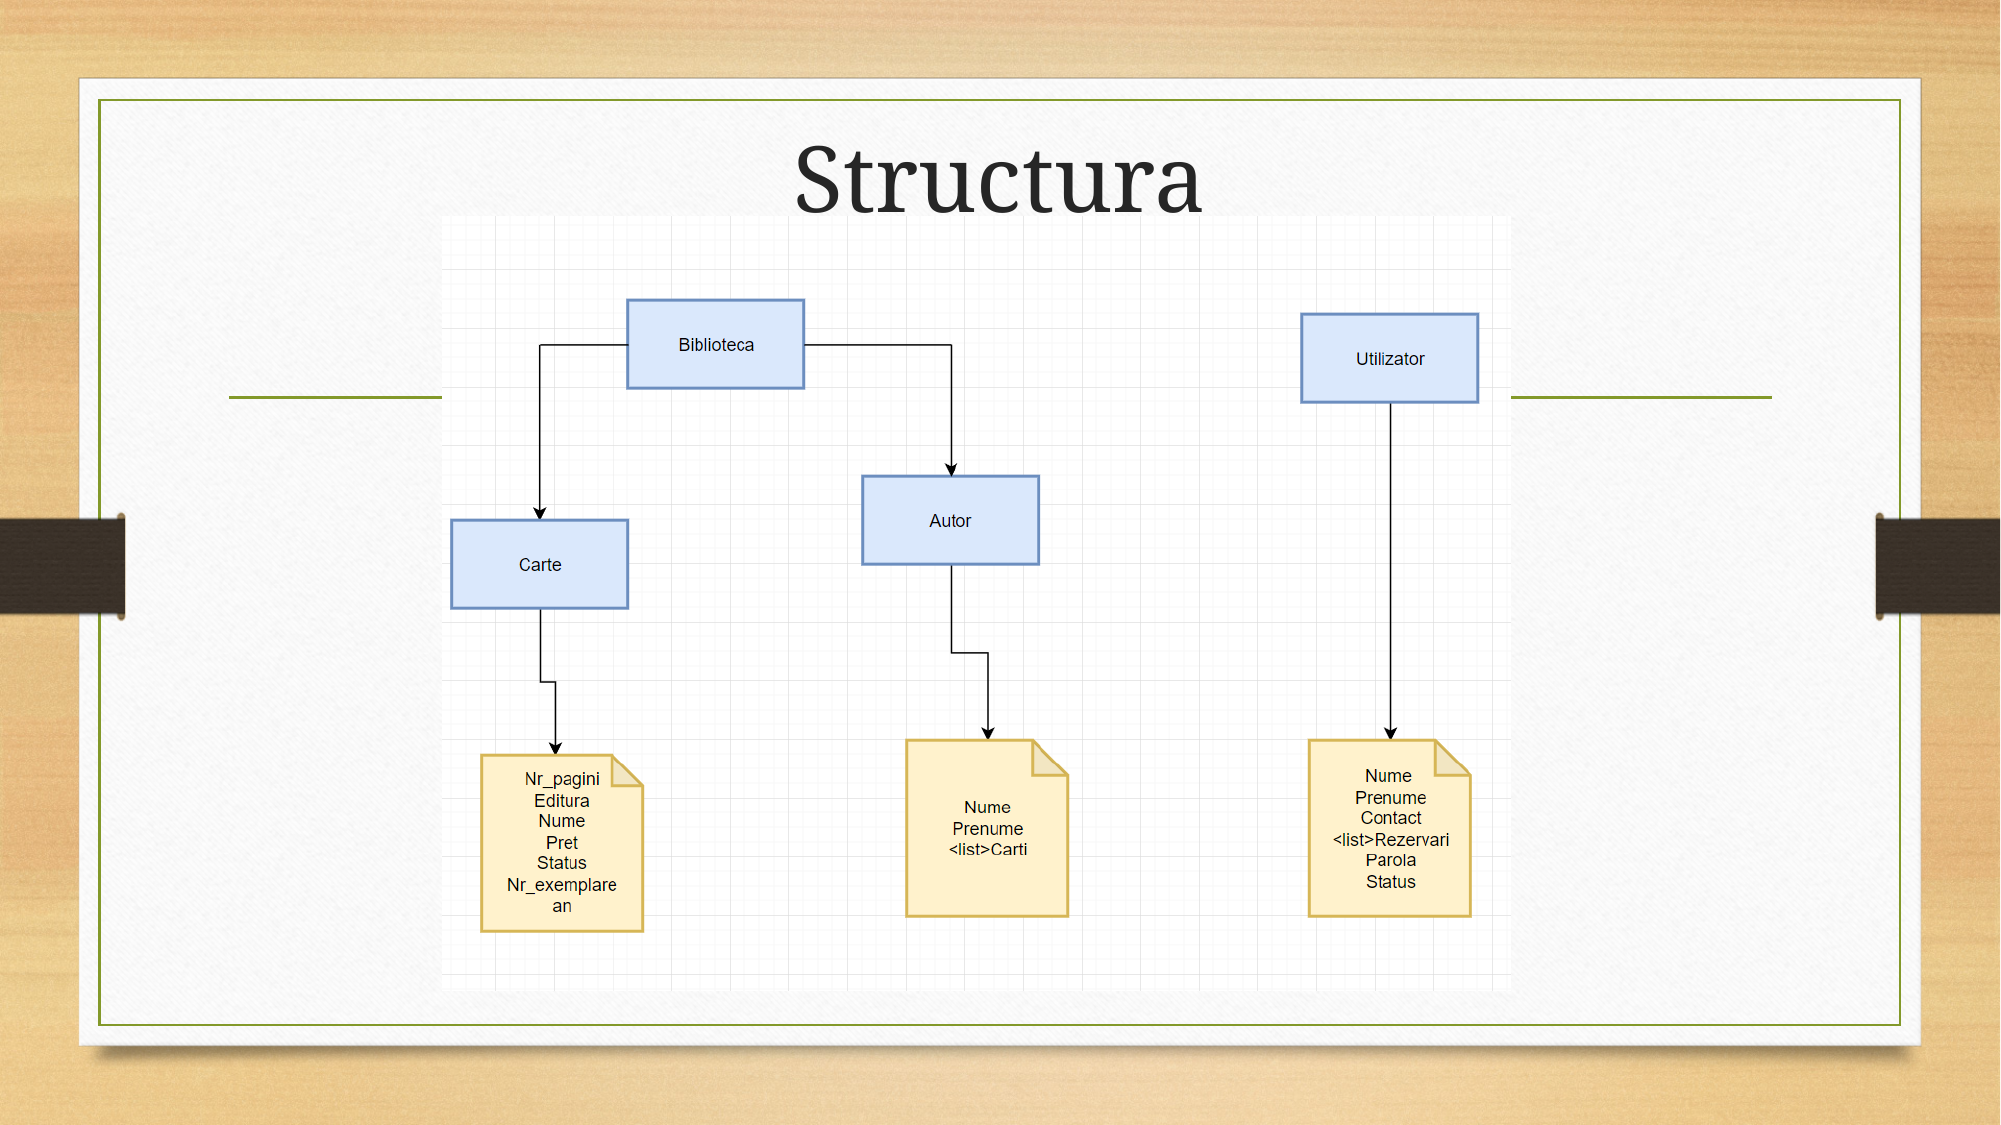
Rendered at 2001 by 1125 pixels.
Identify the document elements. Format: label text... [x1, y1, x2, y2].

title Structura [212, 111, 1788, 241]
picture [442, 216, 1511, 991]
